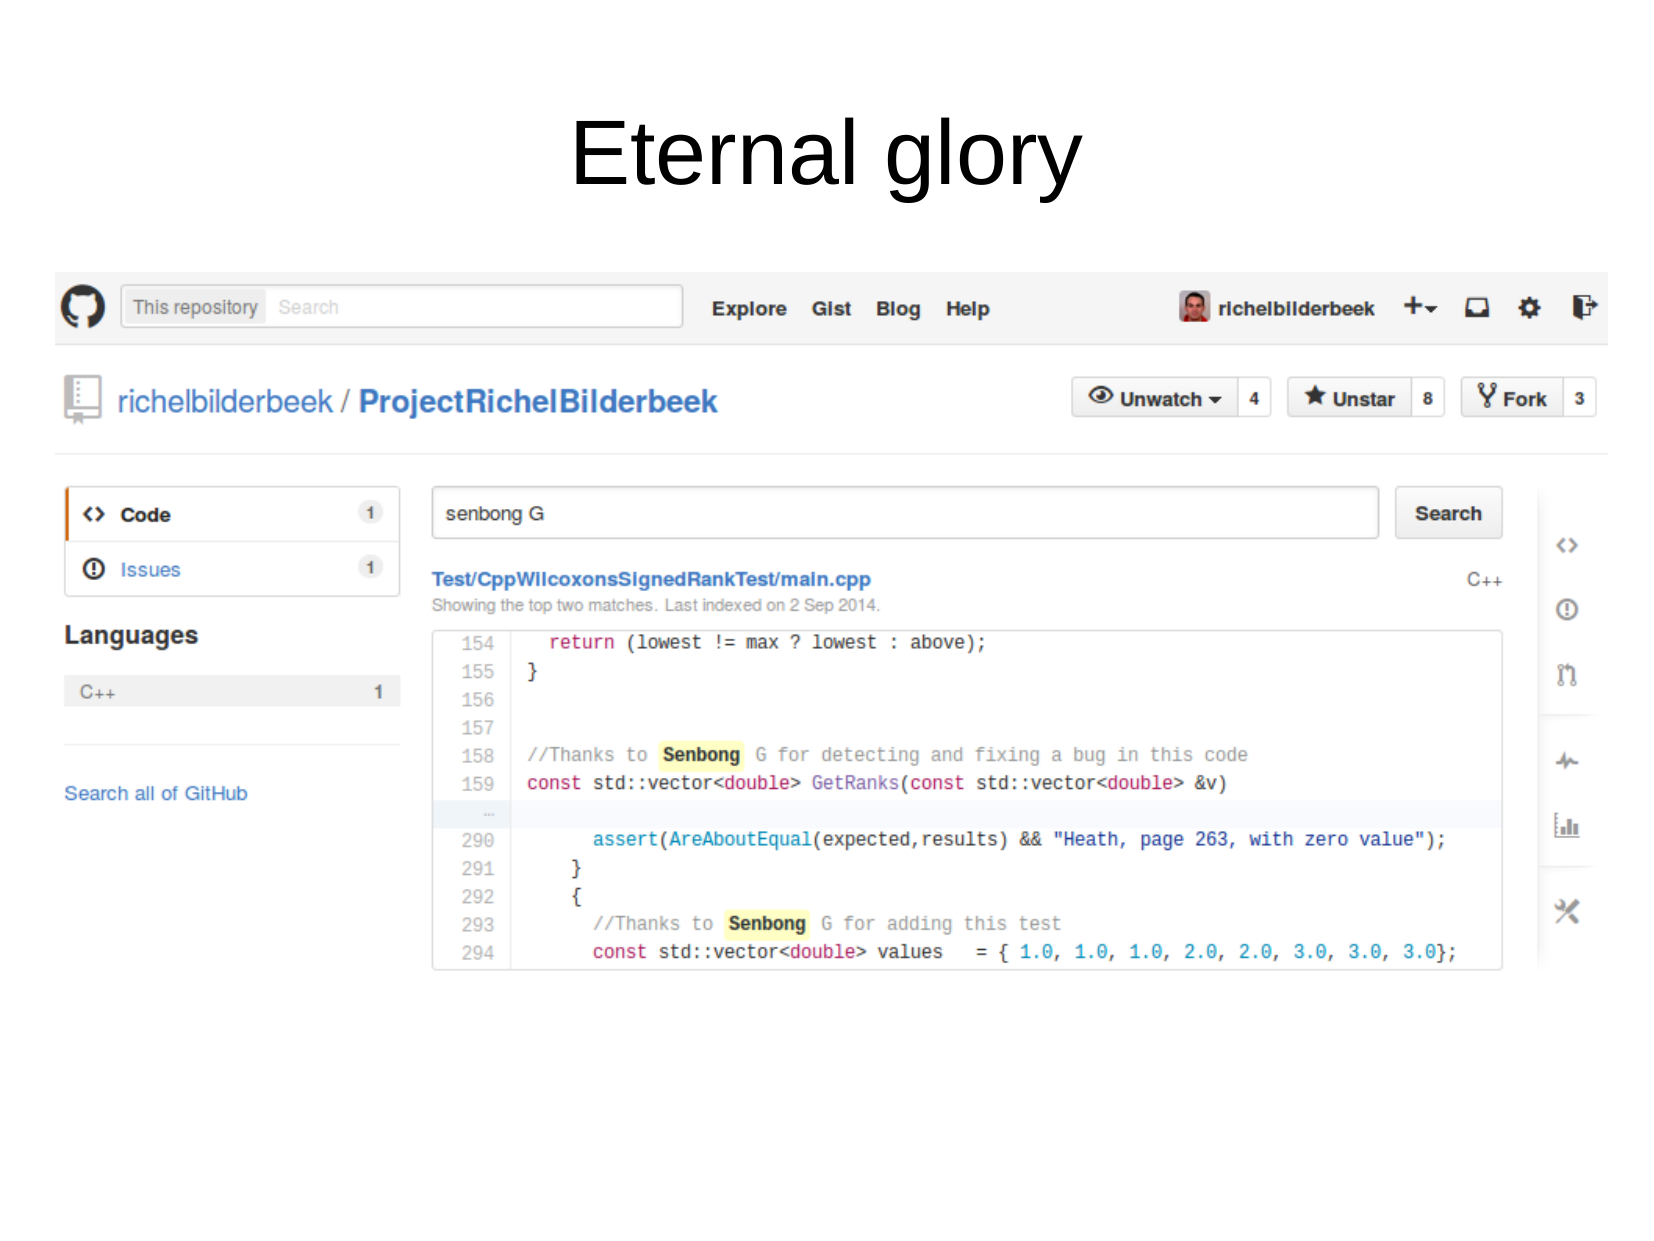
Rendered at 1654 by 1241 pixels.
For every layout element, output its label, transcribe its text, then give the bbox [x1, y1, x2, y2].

title Eternal glory [82, 49, 1571, 257]
picture [55, 272, 1608, 974]
